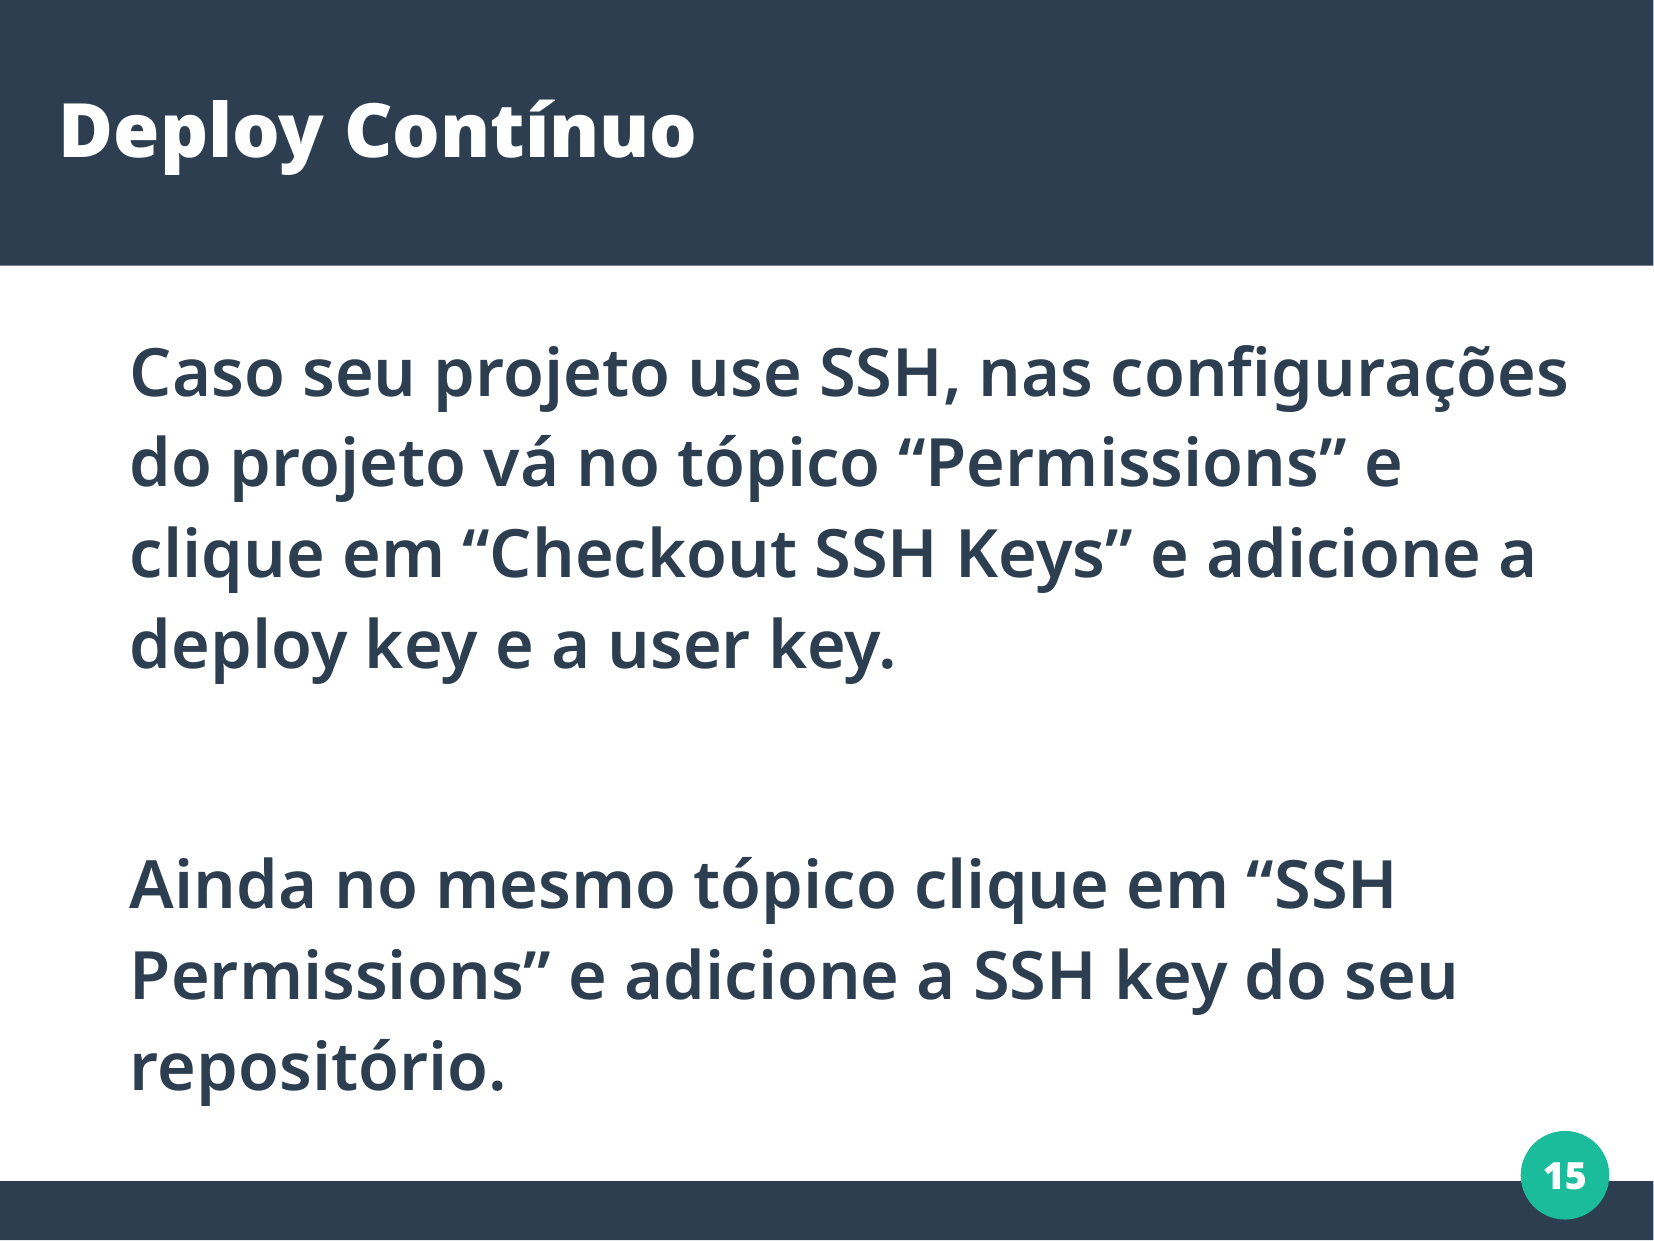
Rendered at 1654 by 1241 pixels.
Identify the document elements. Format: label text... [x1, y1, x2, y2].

list Caso seu projeto use SSH, nas configurações do projeto vá no tópico “Permissions” e clique em “Checkout SSH Keys” e adicione a deploy key e a user key. Ainda no mesmo tópico clique em “SSH Permissions” e adicione a SSH key do seu repositório. [59, 324, 1595, 1152]
title Deploy Contínuo [59, 49, 1595, 207]
